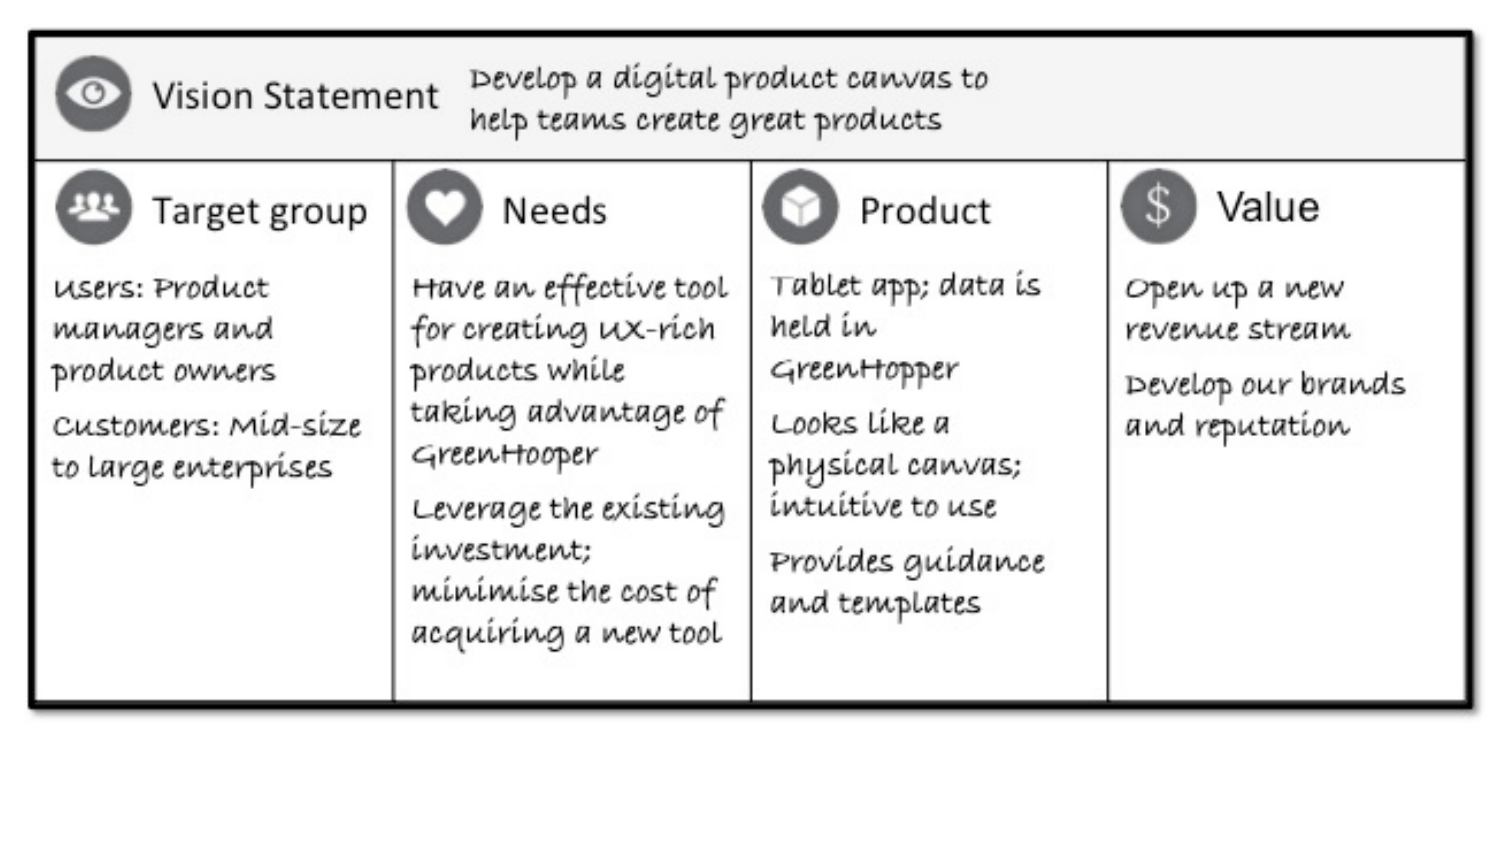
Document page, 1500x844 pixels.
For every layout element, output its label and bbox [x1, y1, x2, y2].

picture [24, 24, 1489, 726]
